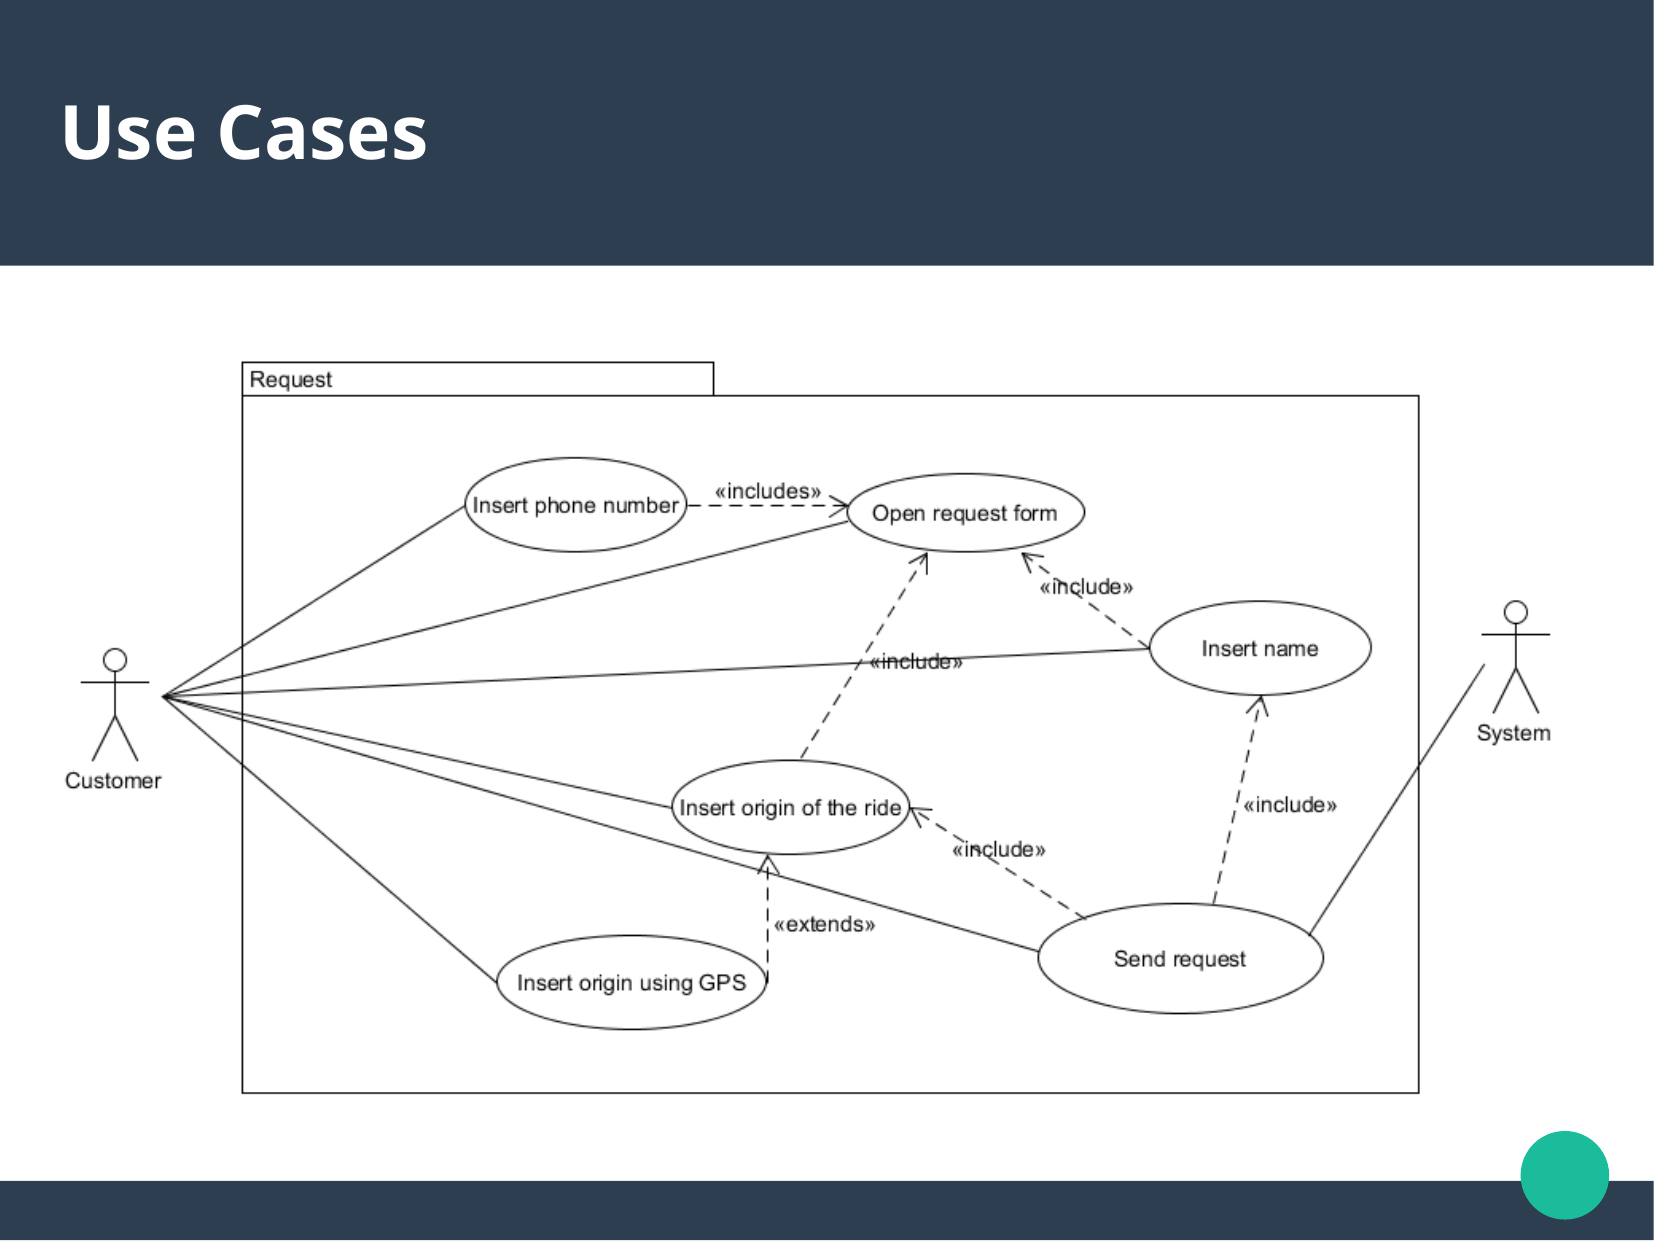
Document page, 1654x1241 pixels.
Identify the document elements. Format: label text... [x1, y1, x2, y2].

picture [19, 330, 1595, 1126]
title Use Cases [59, 49, 1595, 207]
